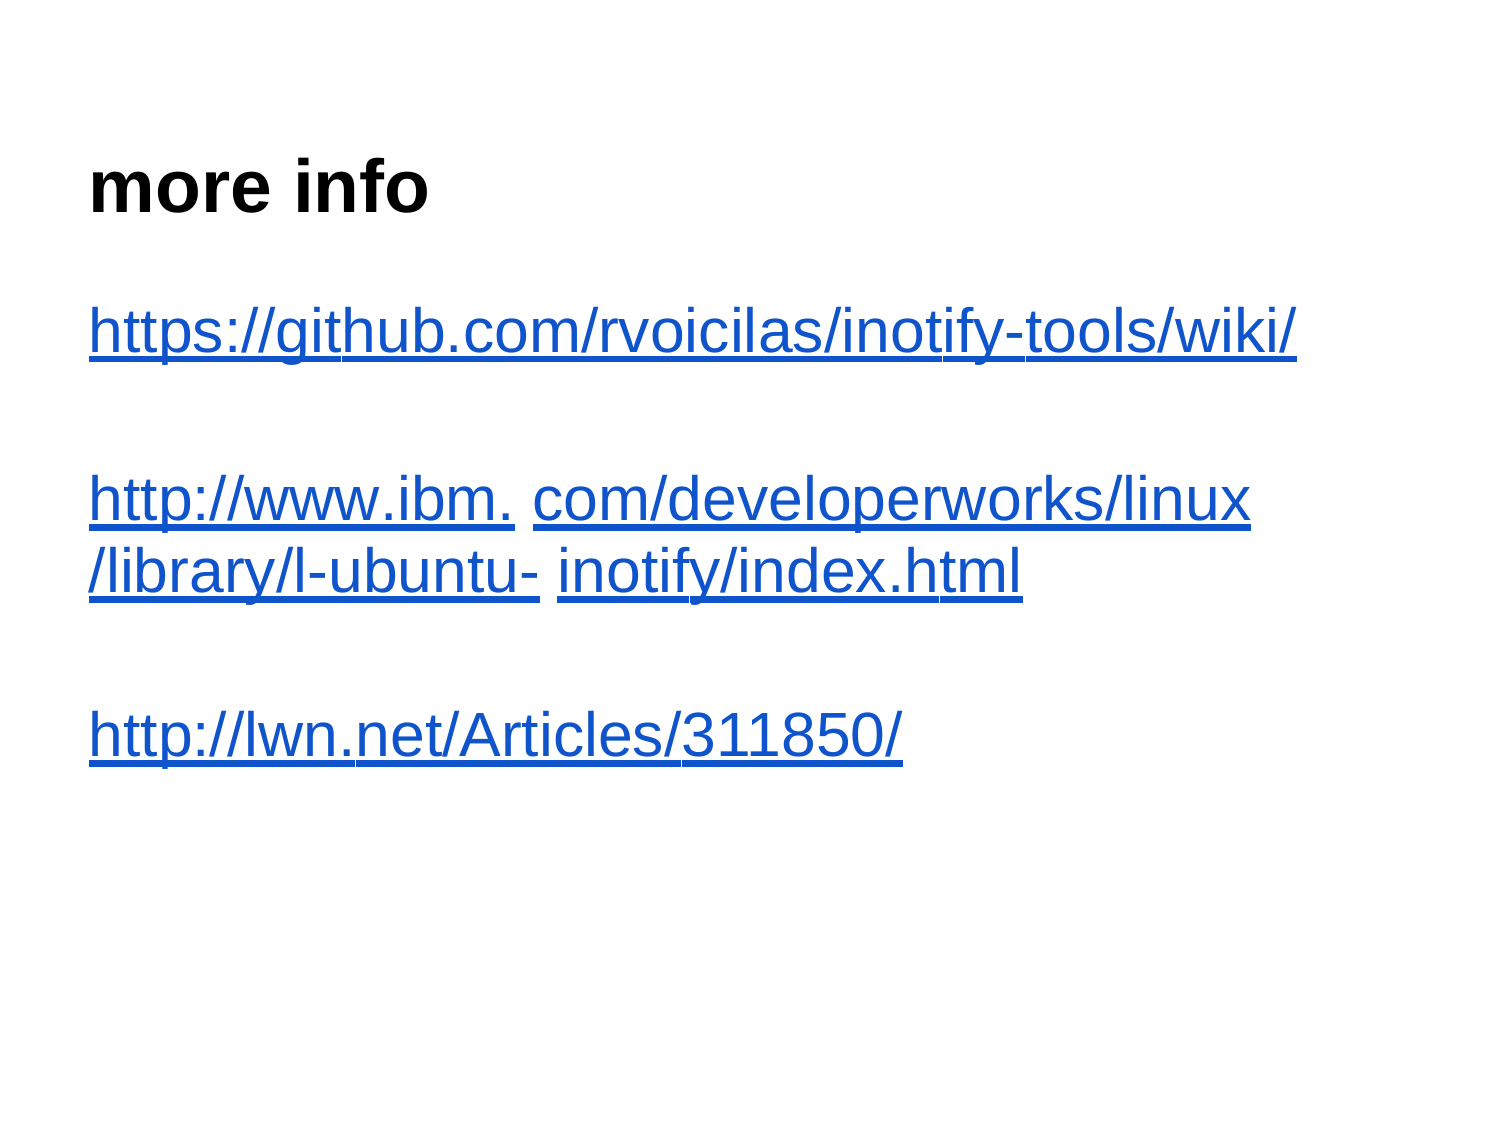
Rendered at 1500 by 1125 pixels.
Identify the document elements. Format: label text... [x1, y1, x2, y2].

text_box https://github.com/rvoicilas/inotify-tools/wiki/ http://www.ibm. com/developerworks/linux/library/l-ubuntu- inotify/index.html http://lwn.net/Articles/311850/ [86, 289, 1300, 770]
title more info [86, 137, 1414, 228]
